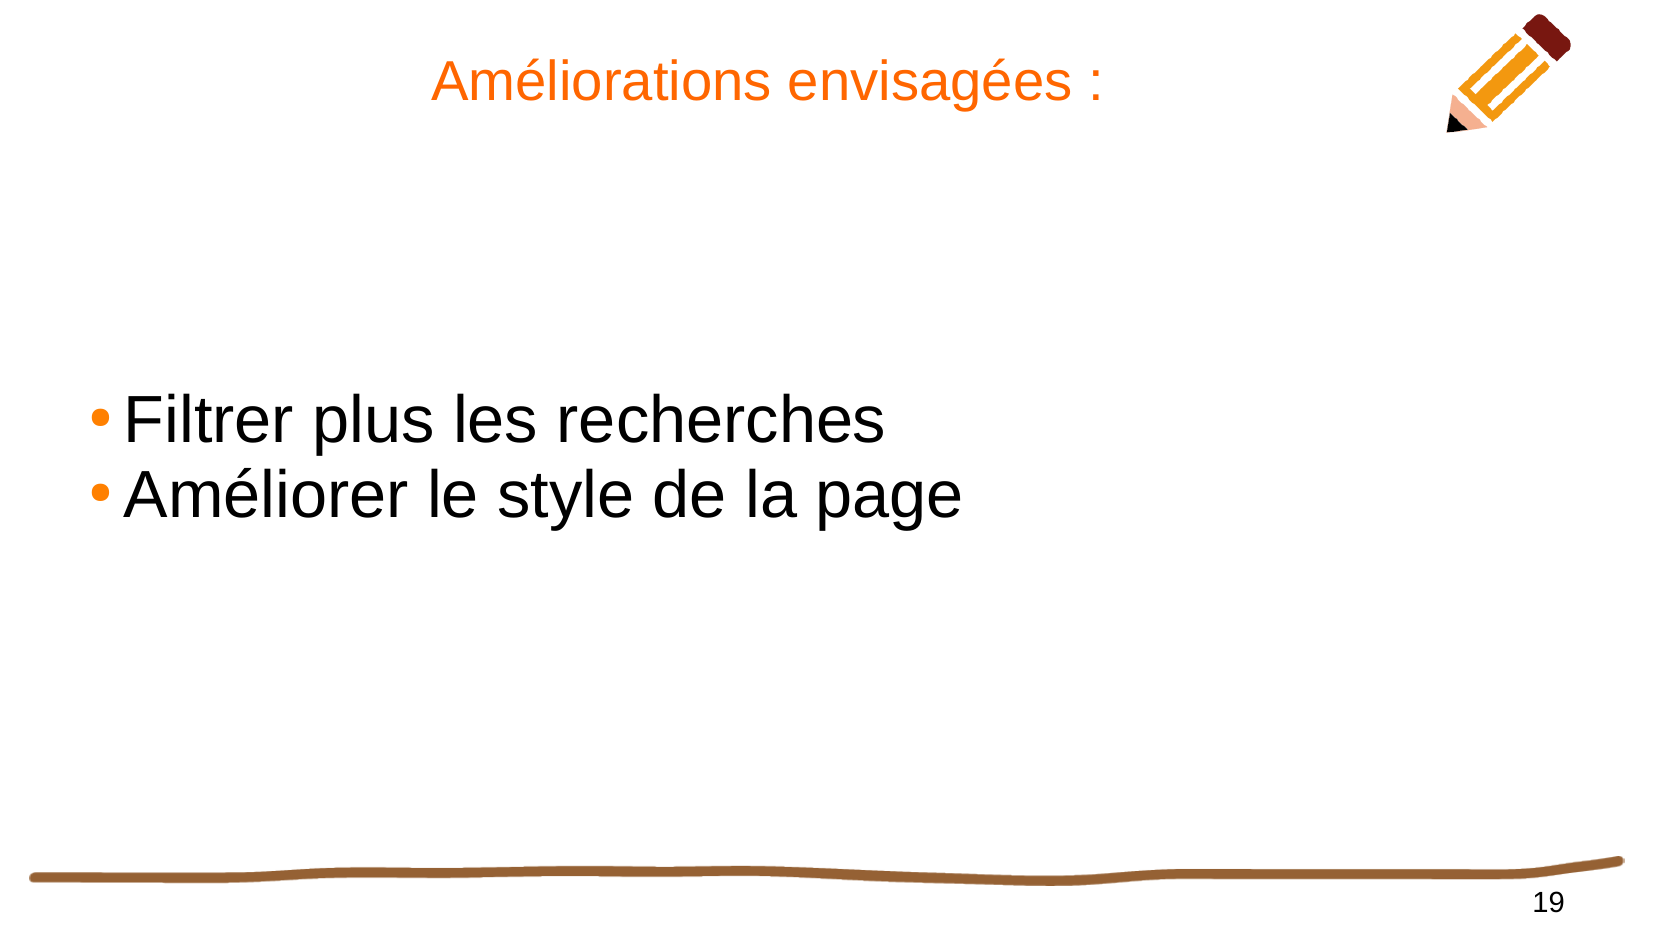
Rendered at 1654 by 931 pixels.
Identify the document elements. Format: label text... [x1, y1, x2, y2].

picture [1446, 14, 1571, 133]
title Améliorations envisagées : [88, 29, 1447, 133]
subtitle Filtrer plus les recherches Améliorer le style de la page [88, 206, 1565, 857]
picture [29, 856, 1625, 886]
